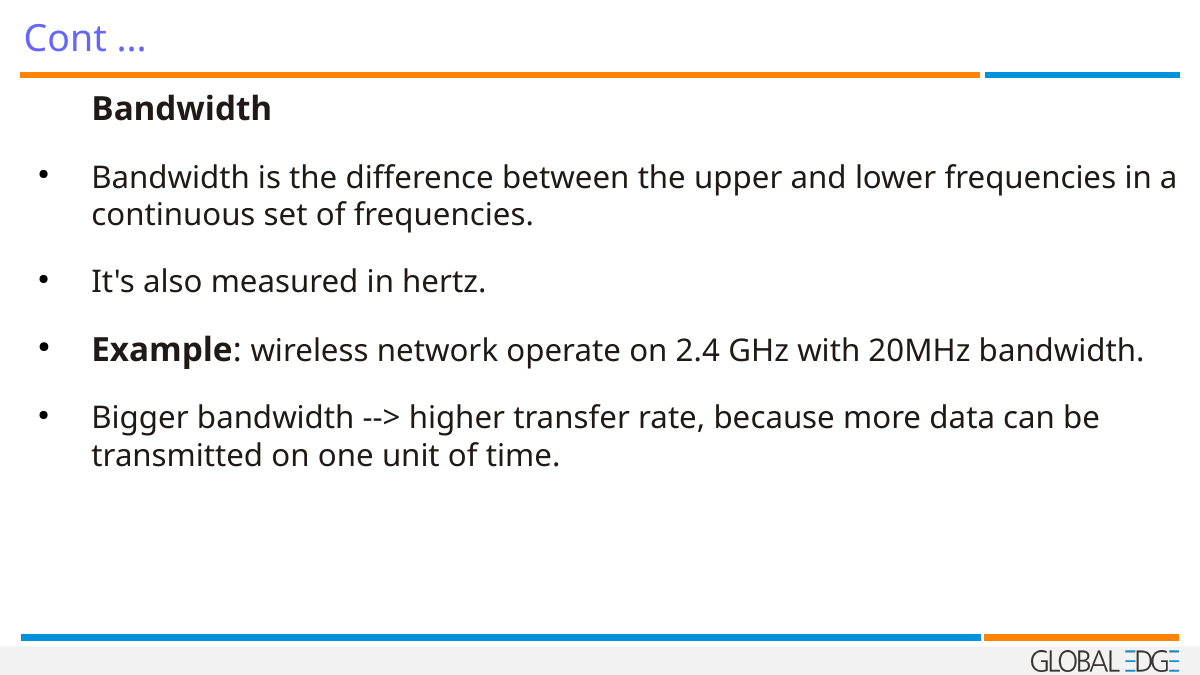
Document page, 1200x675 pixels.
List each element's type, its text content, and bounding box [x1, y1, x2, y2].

title Cont ... [12, 9, 1088, 63]
list Bandwidth Bandwidth is the difference between the upper and lower frequencies in a continuous set of frequencies. It's also measured in hertz. Example: wireless network operate on 2.4 GHz with 20MHz bandwidth. Bigger bandwidth --> higher transfer rate, because more data can be transmitted on one unit of time. [20, 87, 1179, 628]
picture [1031, 650, 1179, 672]
